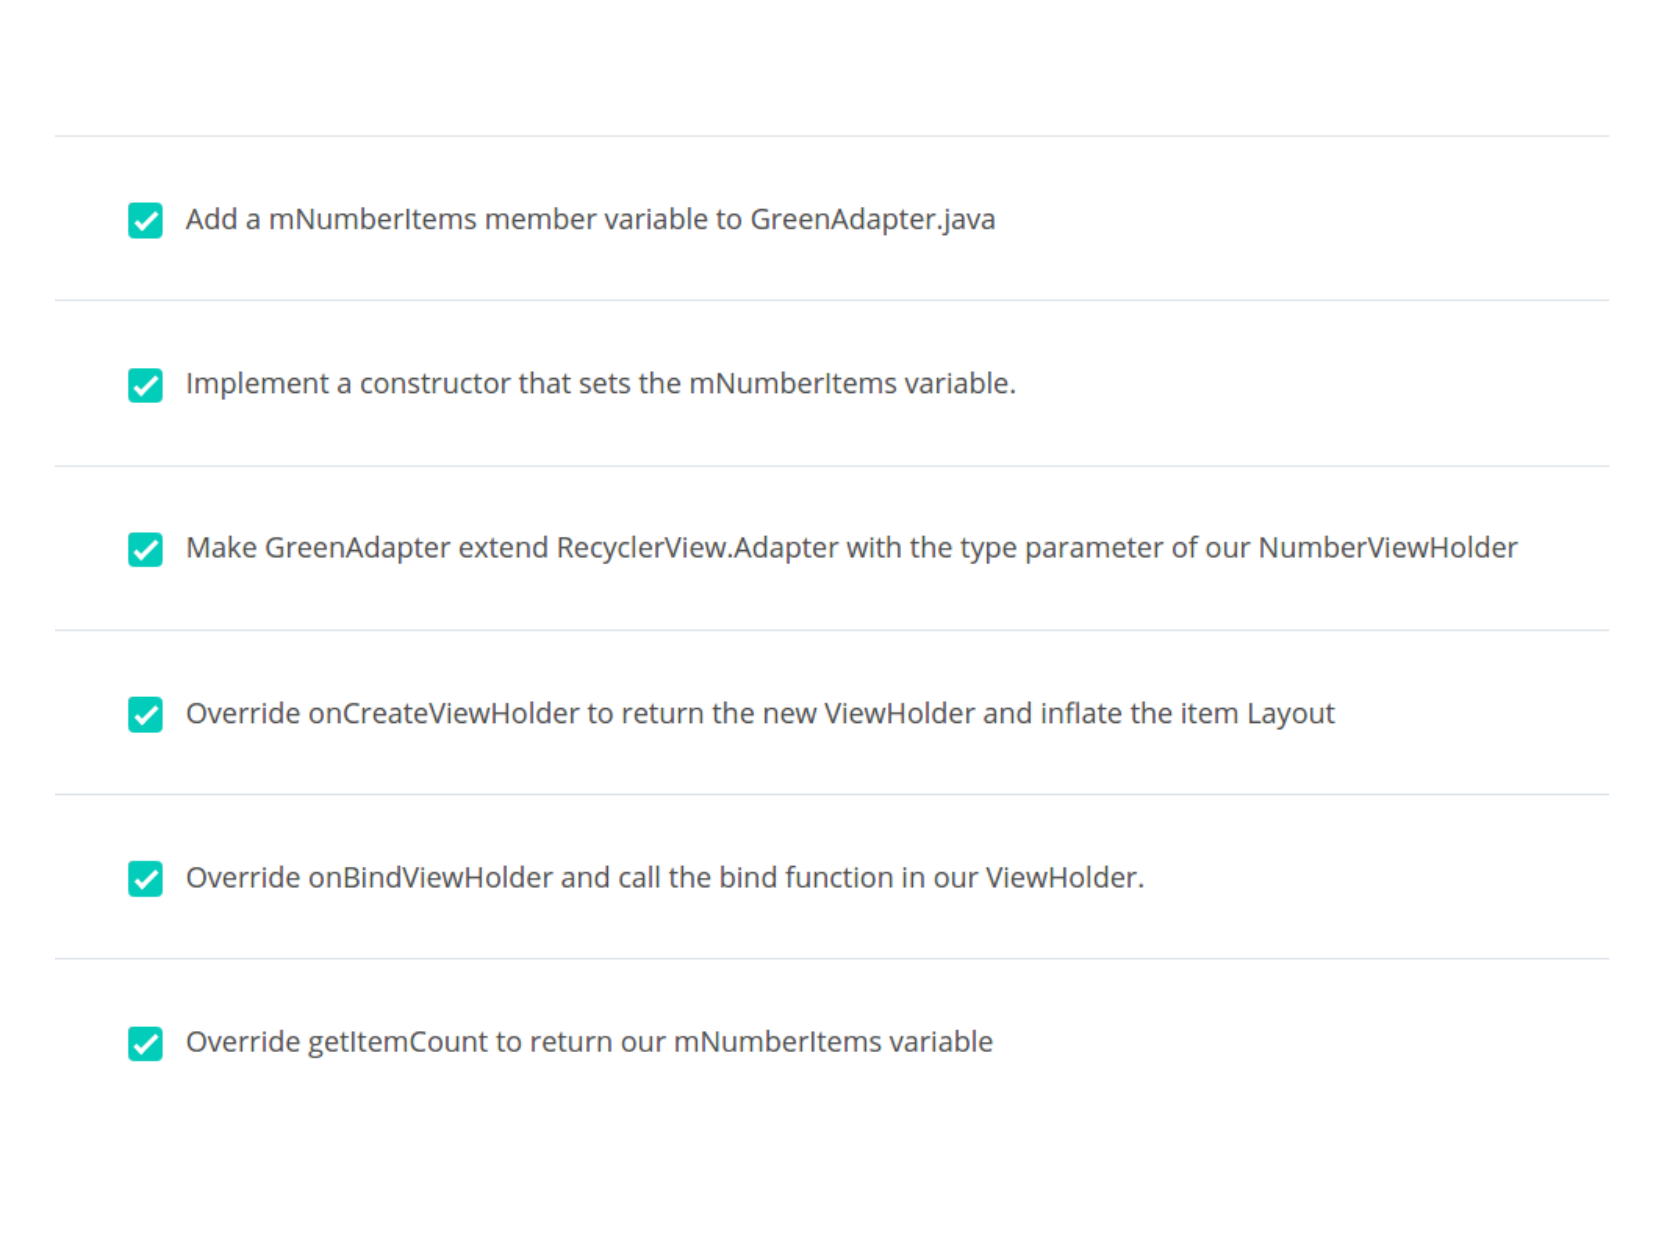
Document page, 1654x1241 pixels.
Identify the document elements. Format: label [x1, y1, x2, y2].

picture [55, 134, 1611, 1113]
